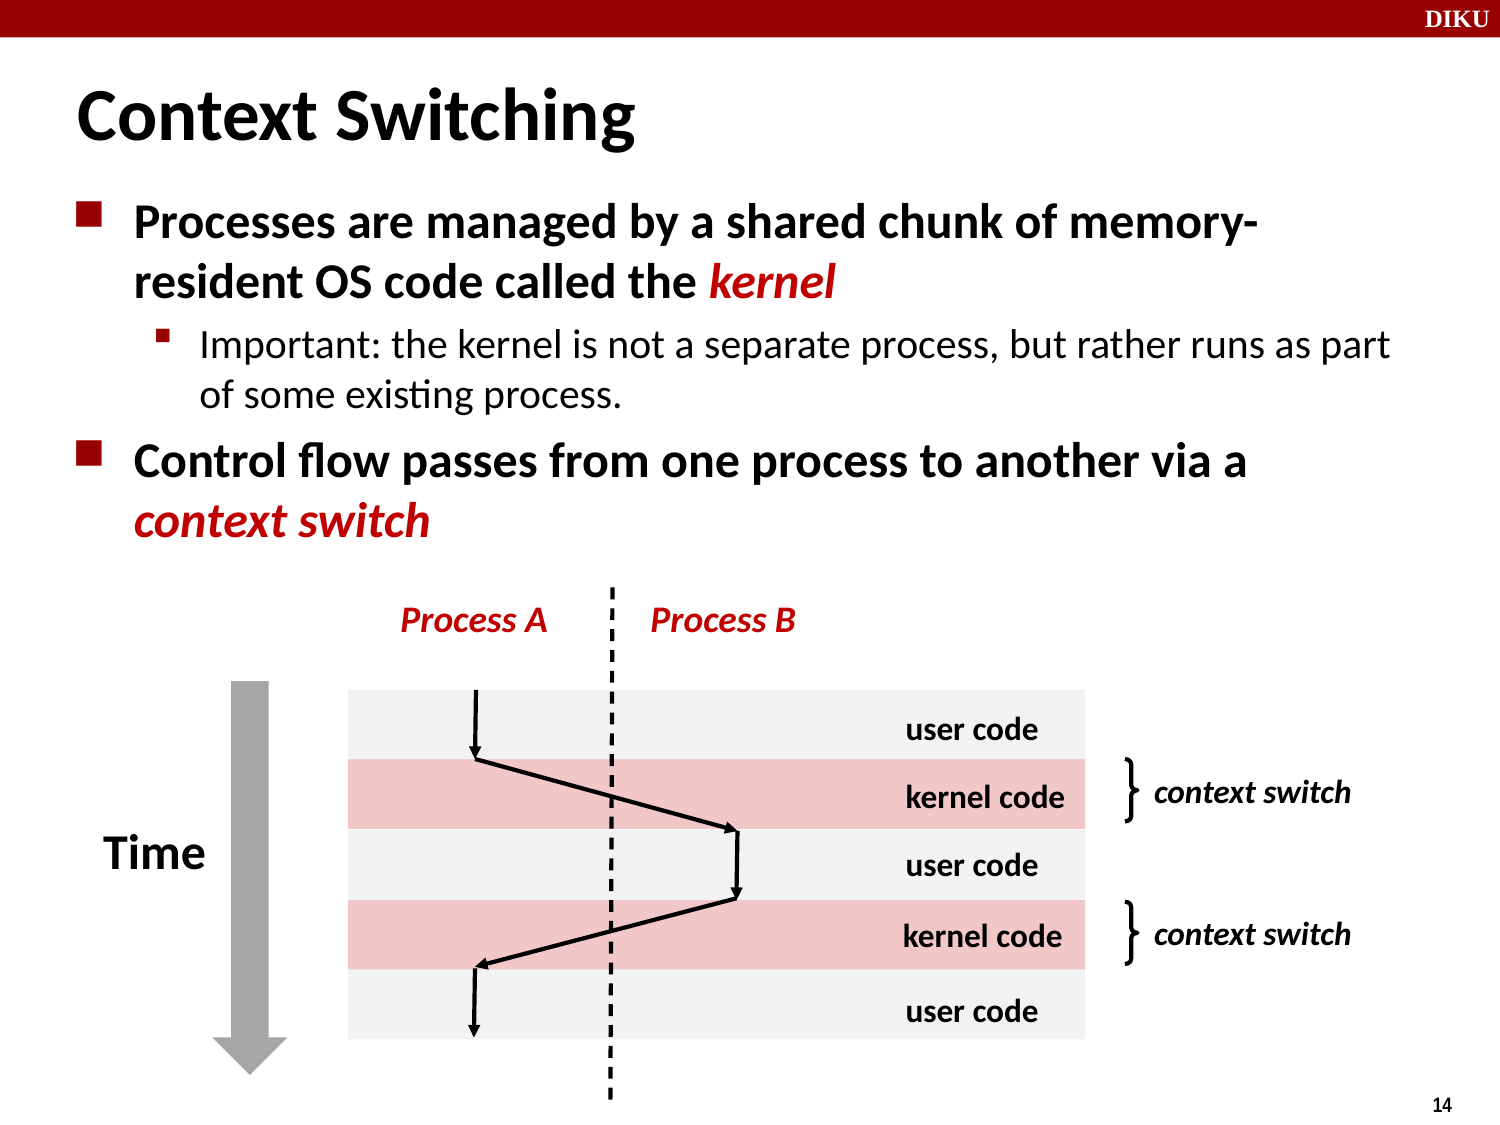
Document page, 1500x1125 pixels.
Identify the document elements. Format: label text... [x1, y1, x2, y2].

text_box kernel code [890, 767, 1081, 823]
text_box user code [890, 699, 1054, 755]
text_box [347, 689, 1086, 1040]
text_box [212, 681, 288, 1075]
text_box Process A [385, 587, 563, 648]
text_box user code [890, 982, 1054, 1037]
title Context Switching [62, 63, 1021, 158]
text_box context switch [1139, 905, 1367, 960]
text_box user code [890, 835, 1054, 891]
text_box Process B [635, 587, 811, 648]
list Processes are managed by a shared chunk of memory-resident OS code called the kernel Important: the kernel is not a separate process, but rather runs as part of some existing process. Control flow passes from one process to another via a context switch [62, 181, 1424, 600]
text_box kernel code [888, 907, 1078, 962]
text_box Time [88, 812, 221, 888]
text_box context switch [1139, 762, 1367, 818]
